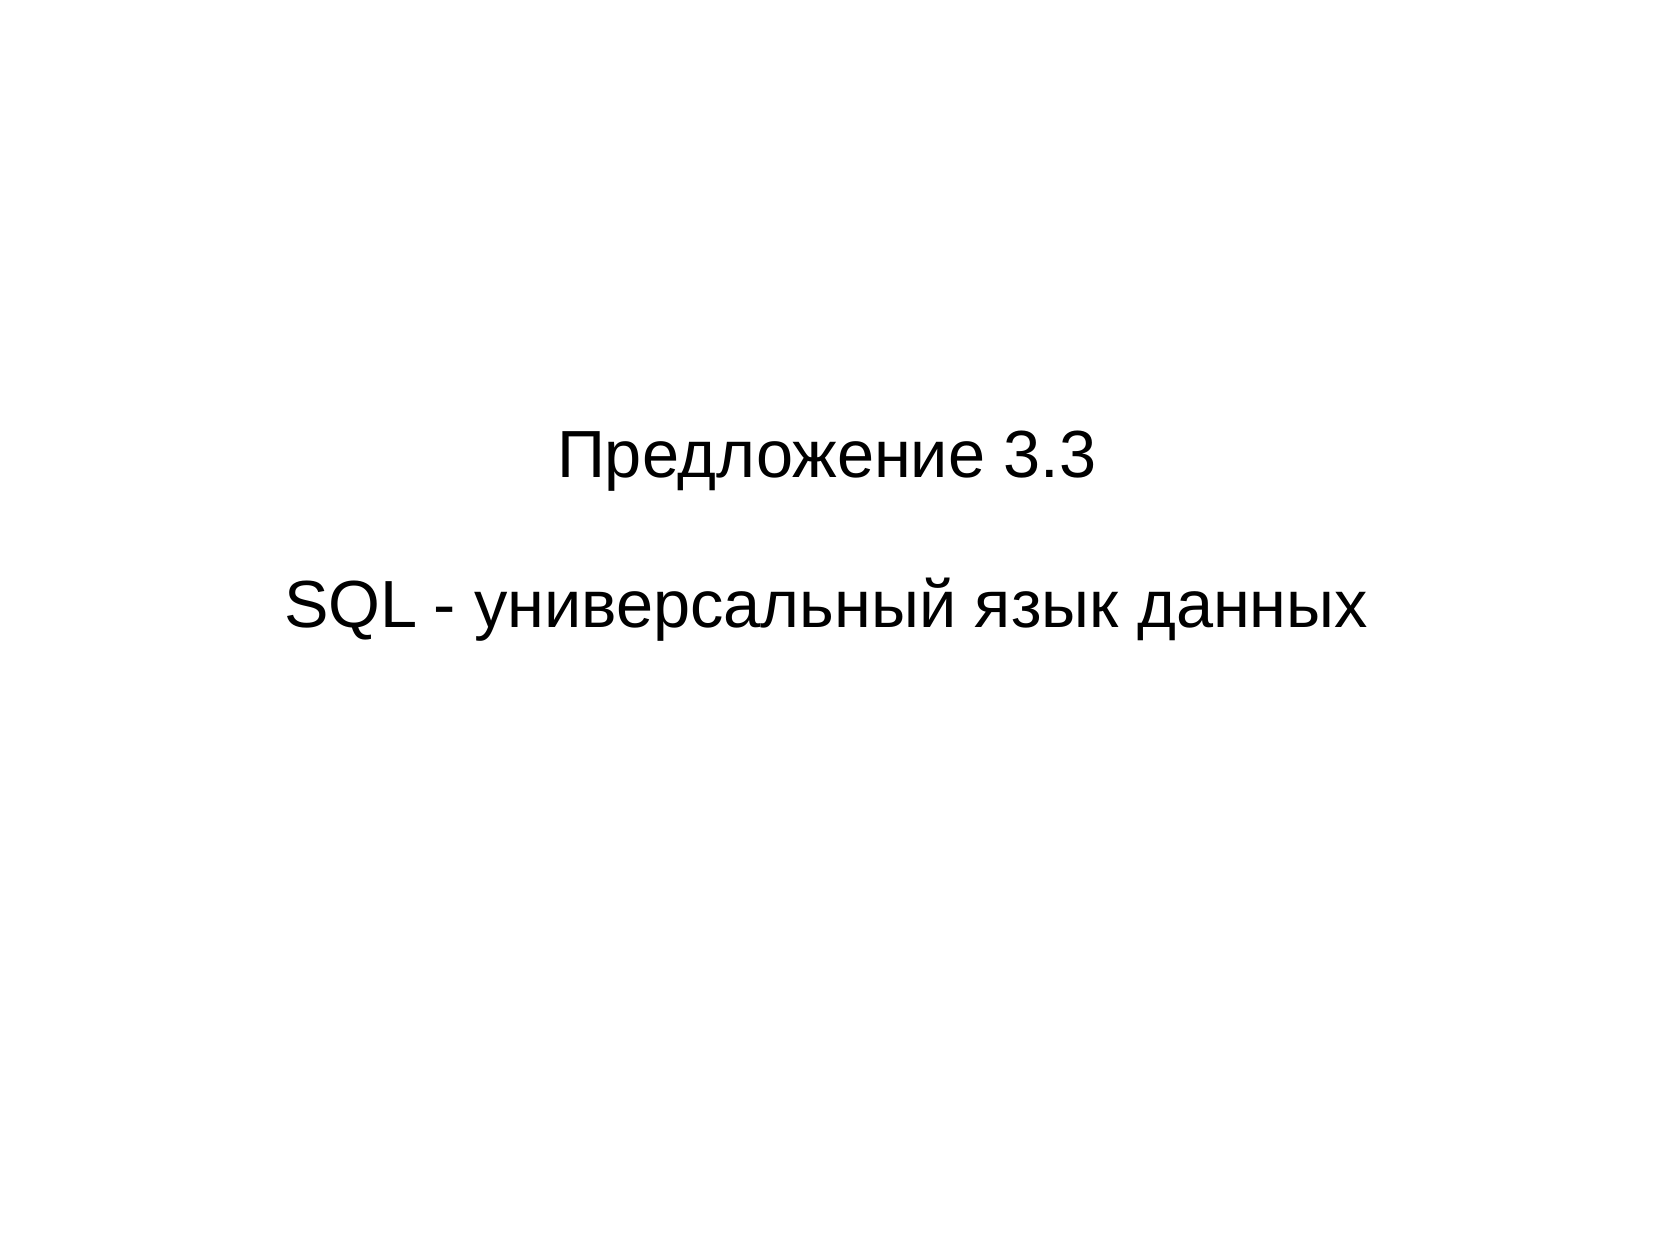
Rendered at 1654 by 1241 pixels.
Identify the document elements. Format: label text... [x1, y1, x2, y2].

subtitle Предложение 3.3 SQL - универсальный язык данных [82, 49, 1571, 1010]
